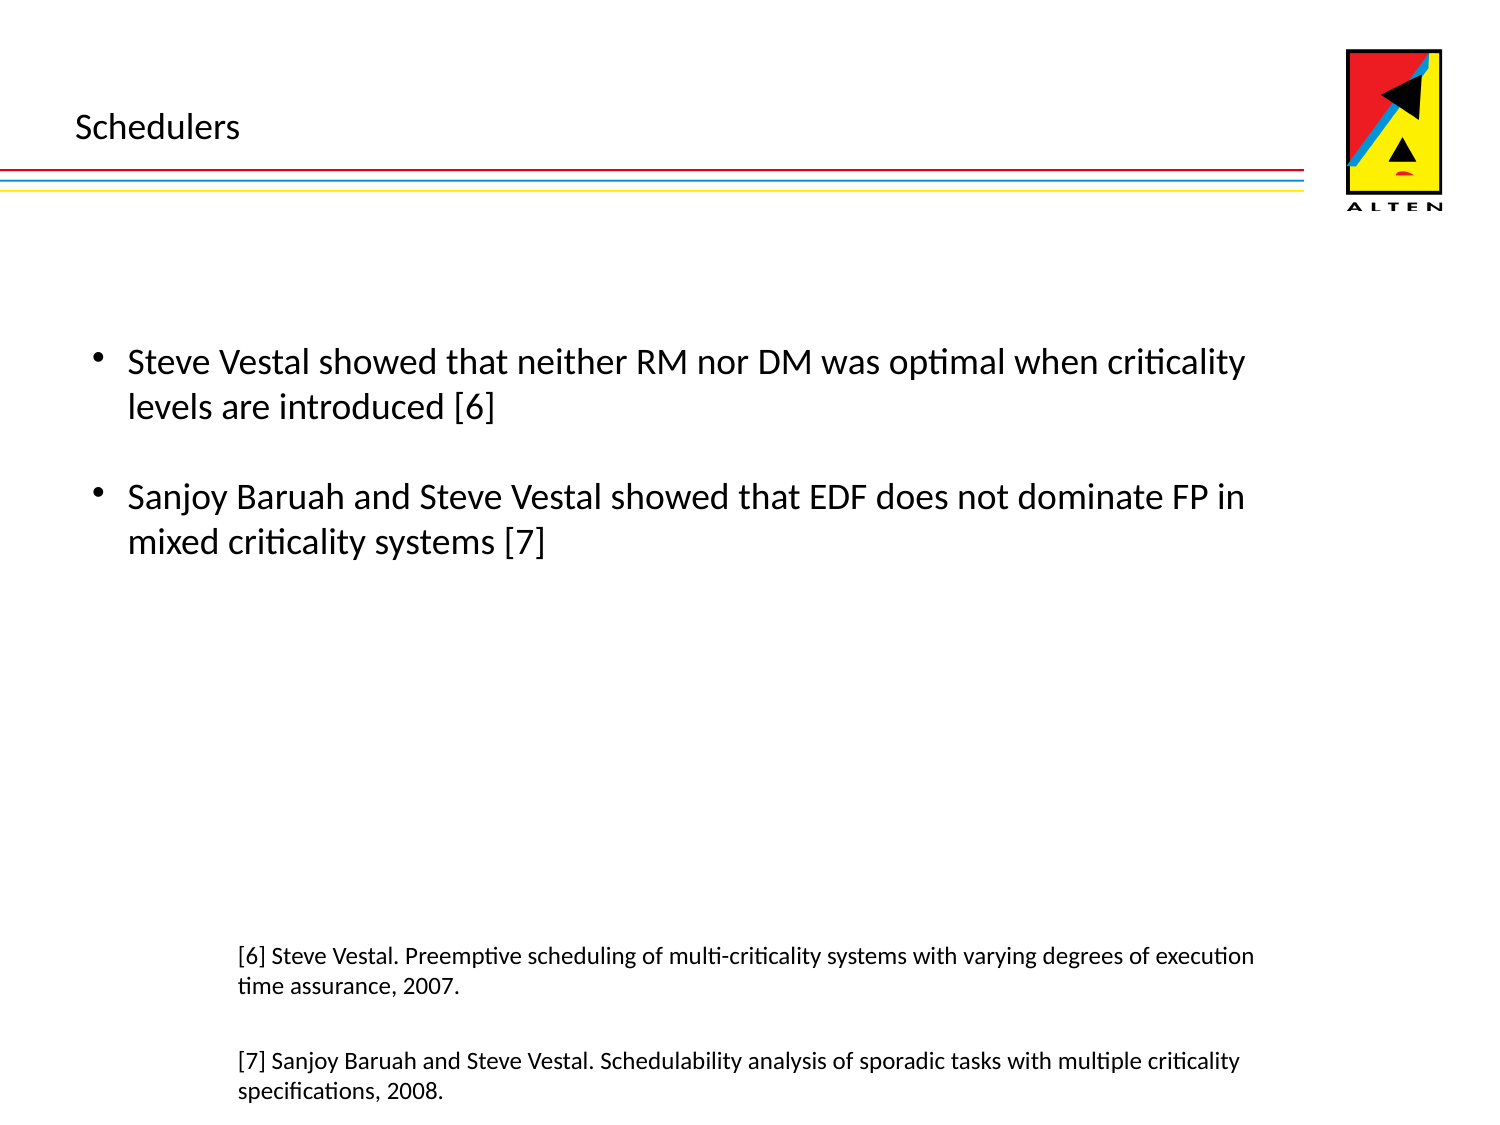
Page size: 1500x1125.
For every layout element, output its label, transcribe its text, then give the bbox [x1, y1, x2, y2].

text_box Steve Vestal showed that neither RM nor DM was optimal when criticality levels are introduced [6] Sanjoy Baruah and Steve Vestal showed that EDF does not dominate FP in mixed criticality systems [7] [77, 329, 1320, 533]
picture [0, 169, 74, 179]
picture [0, 182, 74, 192]
text_box Schedulers [74, 31, 1306, 219]
text_box [6] Steve Vestal. Preemptive scheduling of multi-criticality systems with varying degrees of execution time assurance, 2007. [7] Sanjoy Baruah and Steve Vestal. Schedulability analysis of sporadic tasks with multiple criticality specifications, 2008. [223, 931, 1277, 1072]
